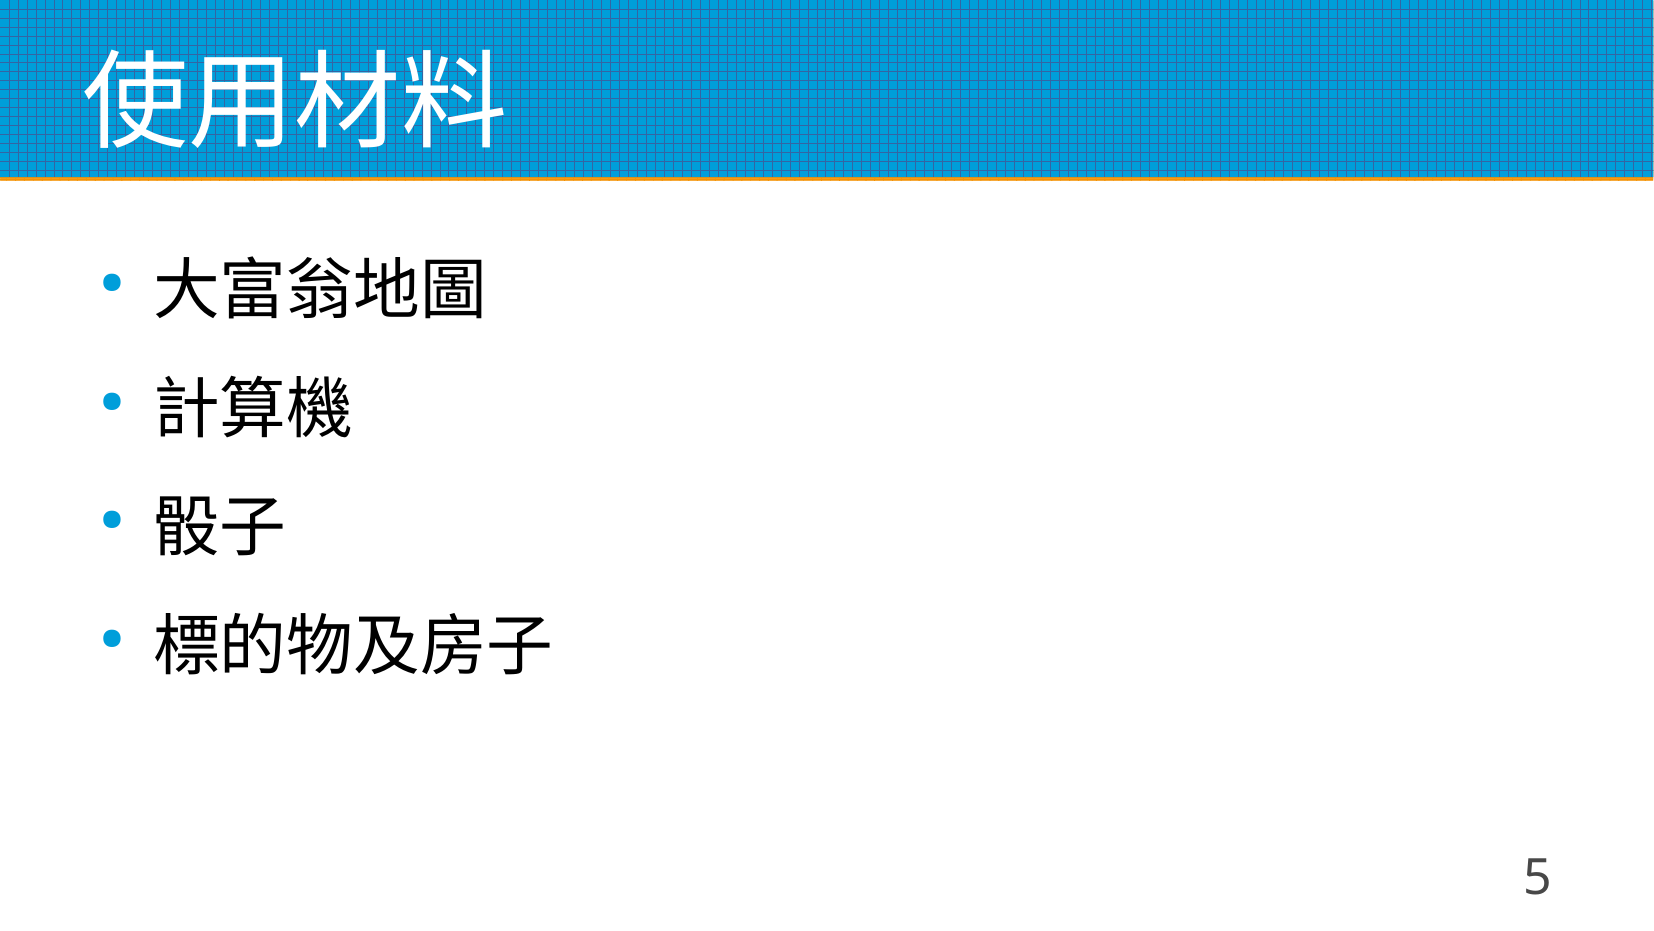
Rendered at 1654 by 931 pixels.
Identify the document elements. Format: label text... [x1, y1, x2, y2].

list 大富翁地圖 計算機 骰子 標的物及房子 [82, 236, 1563, 811]
title 使用材料 [82, 14, 1571, 171]
